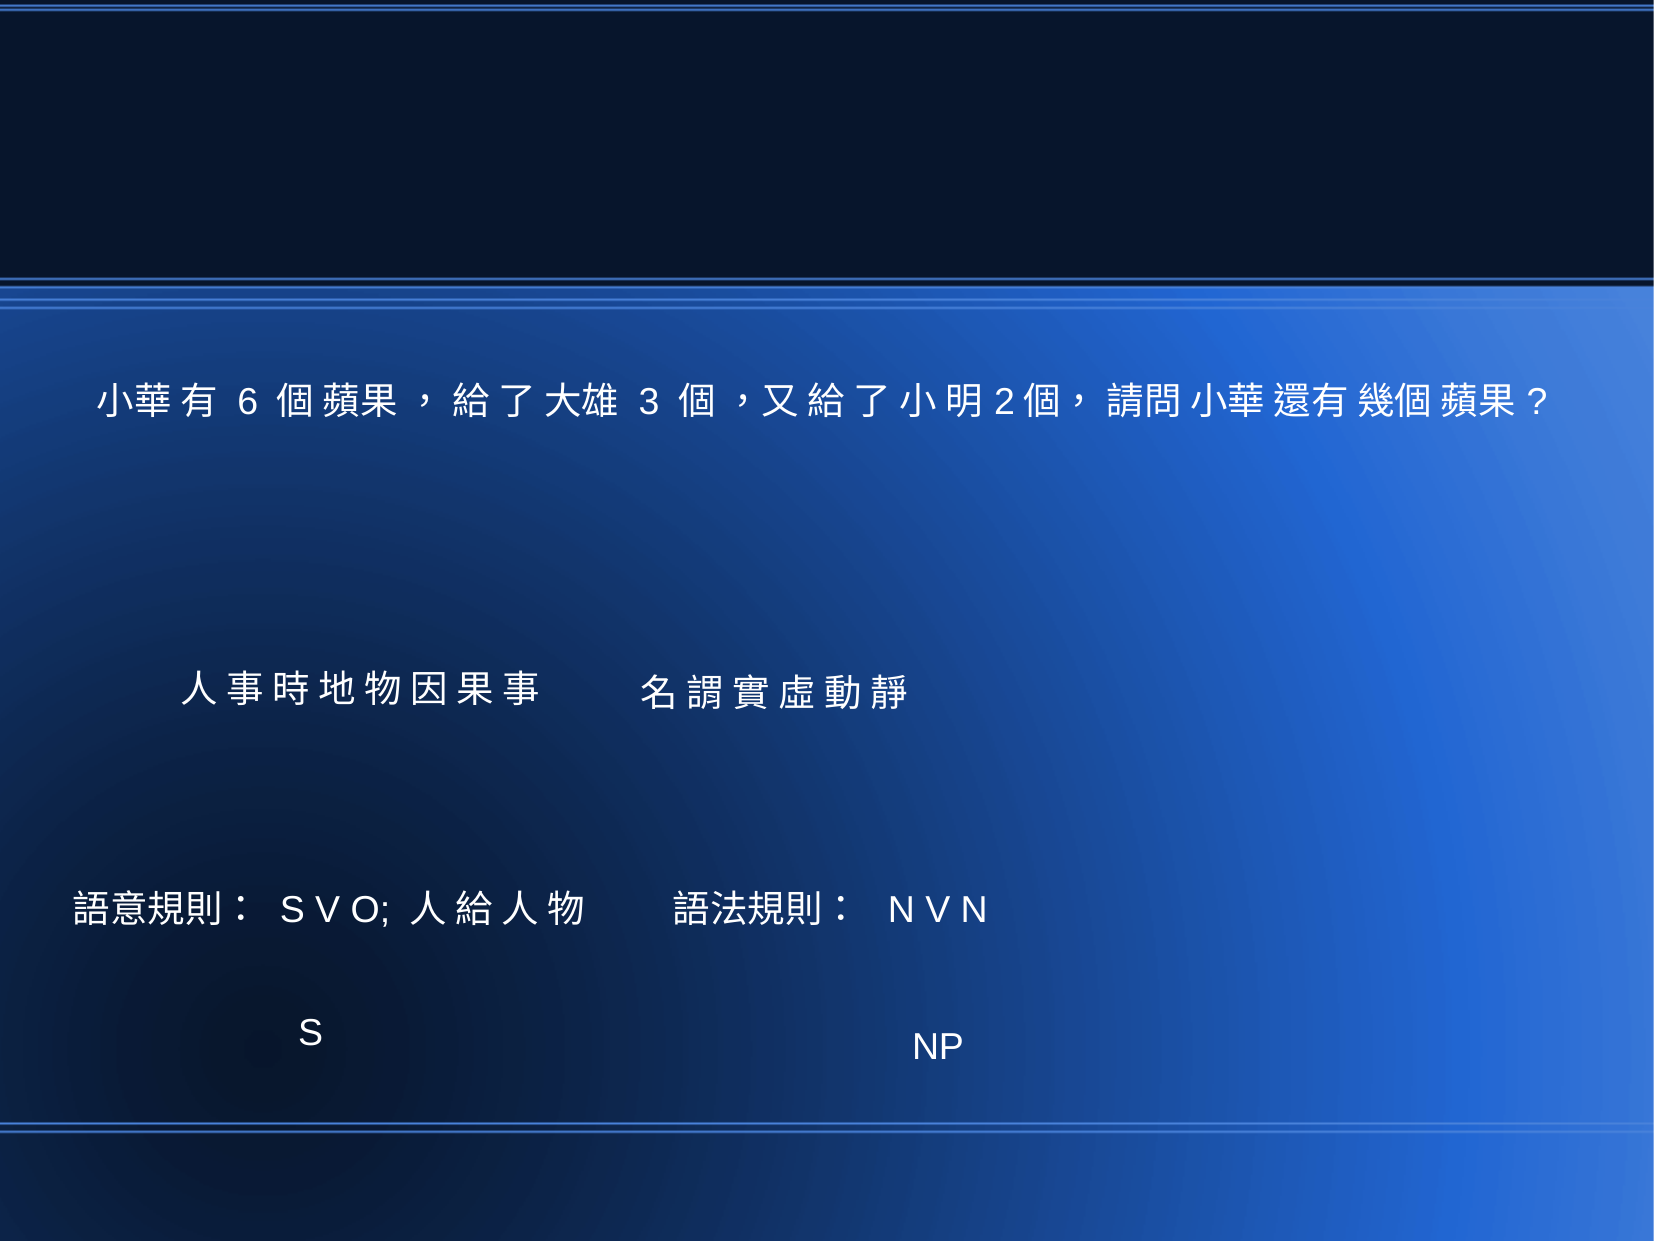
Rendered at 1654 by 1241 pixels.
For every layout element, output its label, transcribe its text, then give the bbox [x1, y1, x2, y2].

text_box 小華 有 6 個 蘋果 ， 給 了 大雄 3 個 ，又 給 了 小 明2個， 請問 小華 還有 幾個 蘋果? [82, 363, 1583, 473]
picture [0, 0, 1654, 1241]
text_box 語意規則： S V O; 人 給 人 物 [58, 871, 603, 934]
text_box S [283, 1003, 379, 1061]
text_box NP [897, 1017, 993, 1075]
text_box 名 謂 實 虛 動 靜 [625, 655, 938, 718]
text_box 語法規則： N V N [657, 871, 1014, 934]
text_box 人 事 時 地 物 因 果 事 [165, 651, 572, 714]
